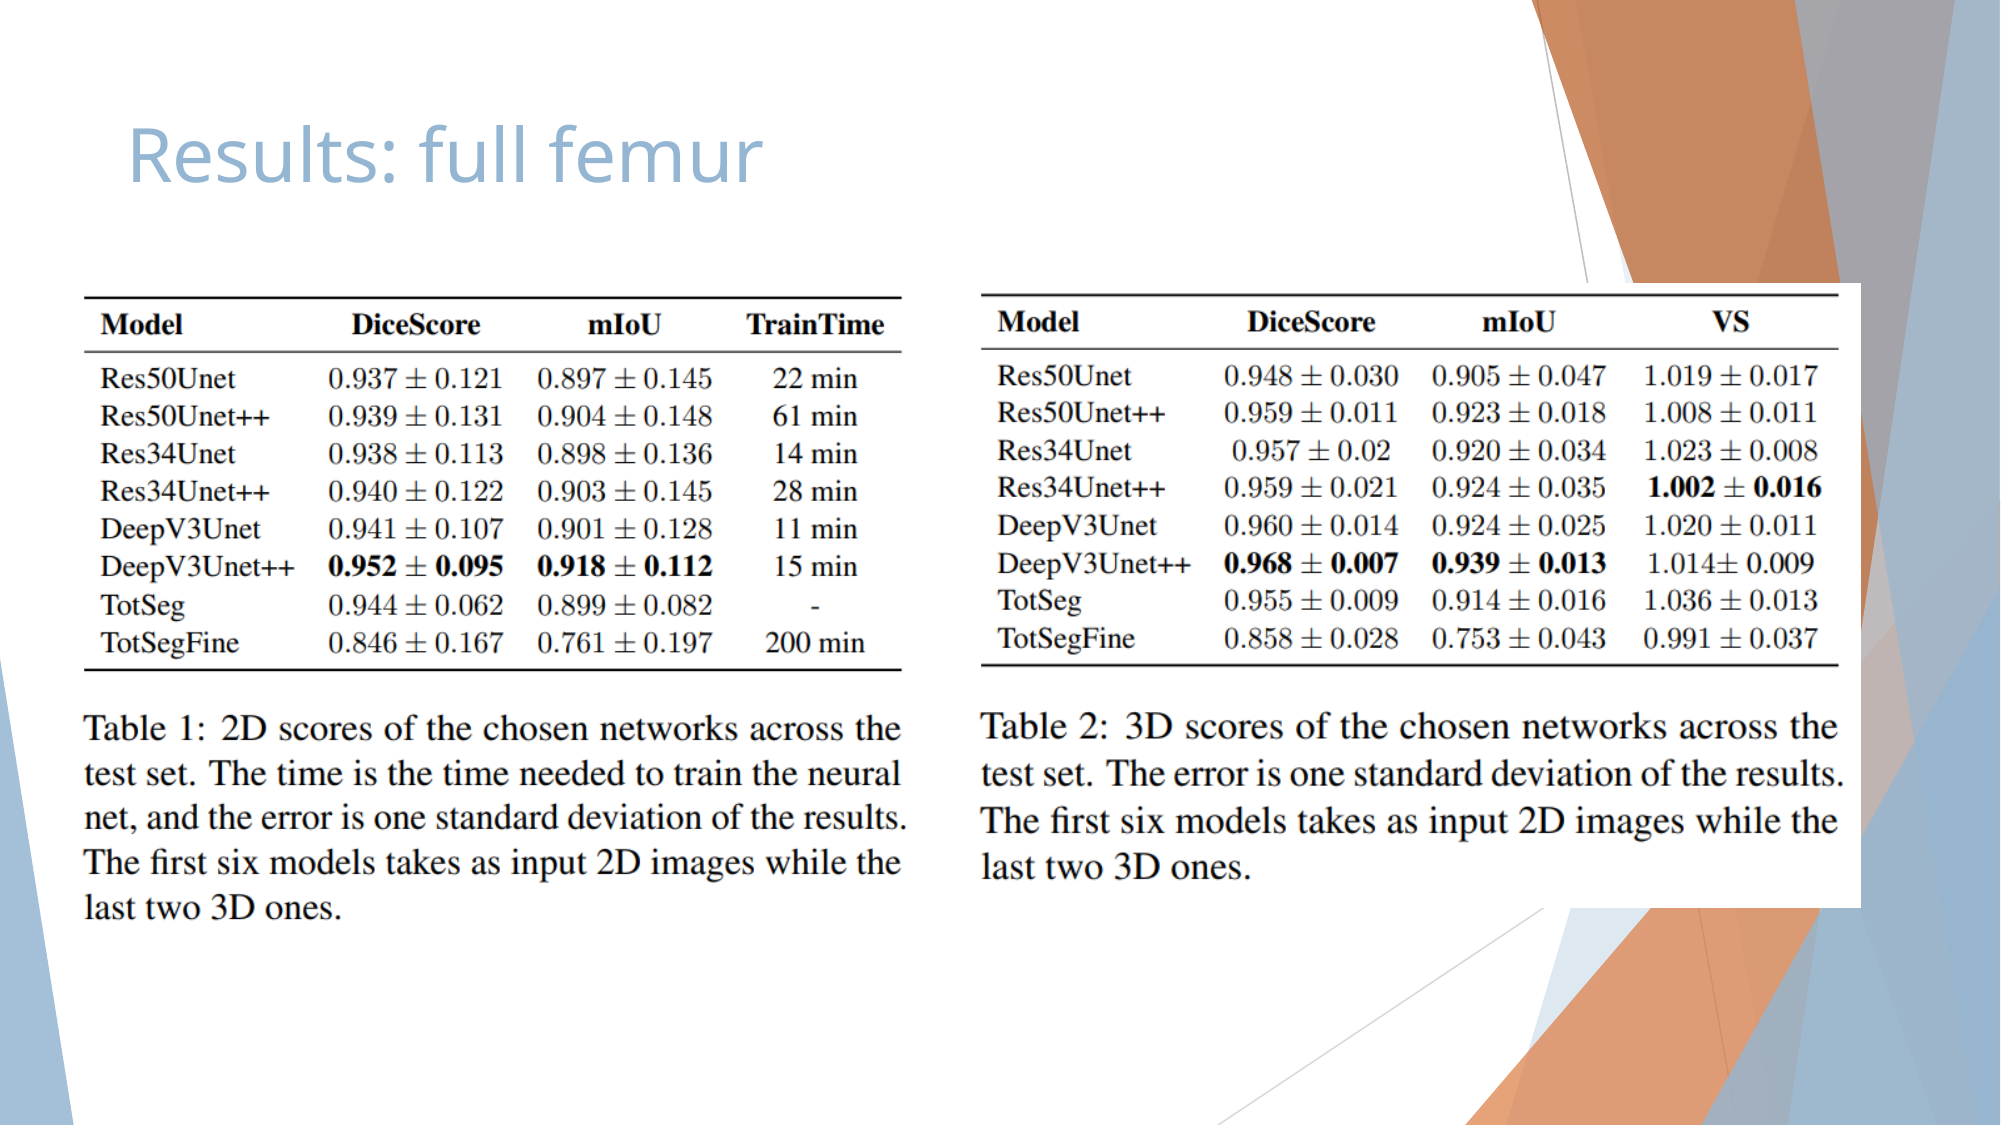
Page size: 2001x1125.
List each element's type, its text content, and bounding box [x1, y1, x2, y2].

picture [955, 283, 1861, 908]
picture [58, 283, 923, 938]
title Results: full femur [111, 99, 1522, 317]
